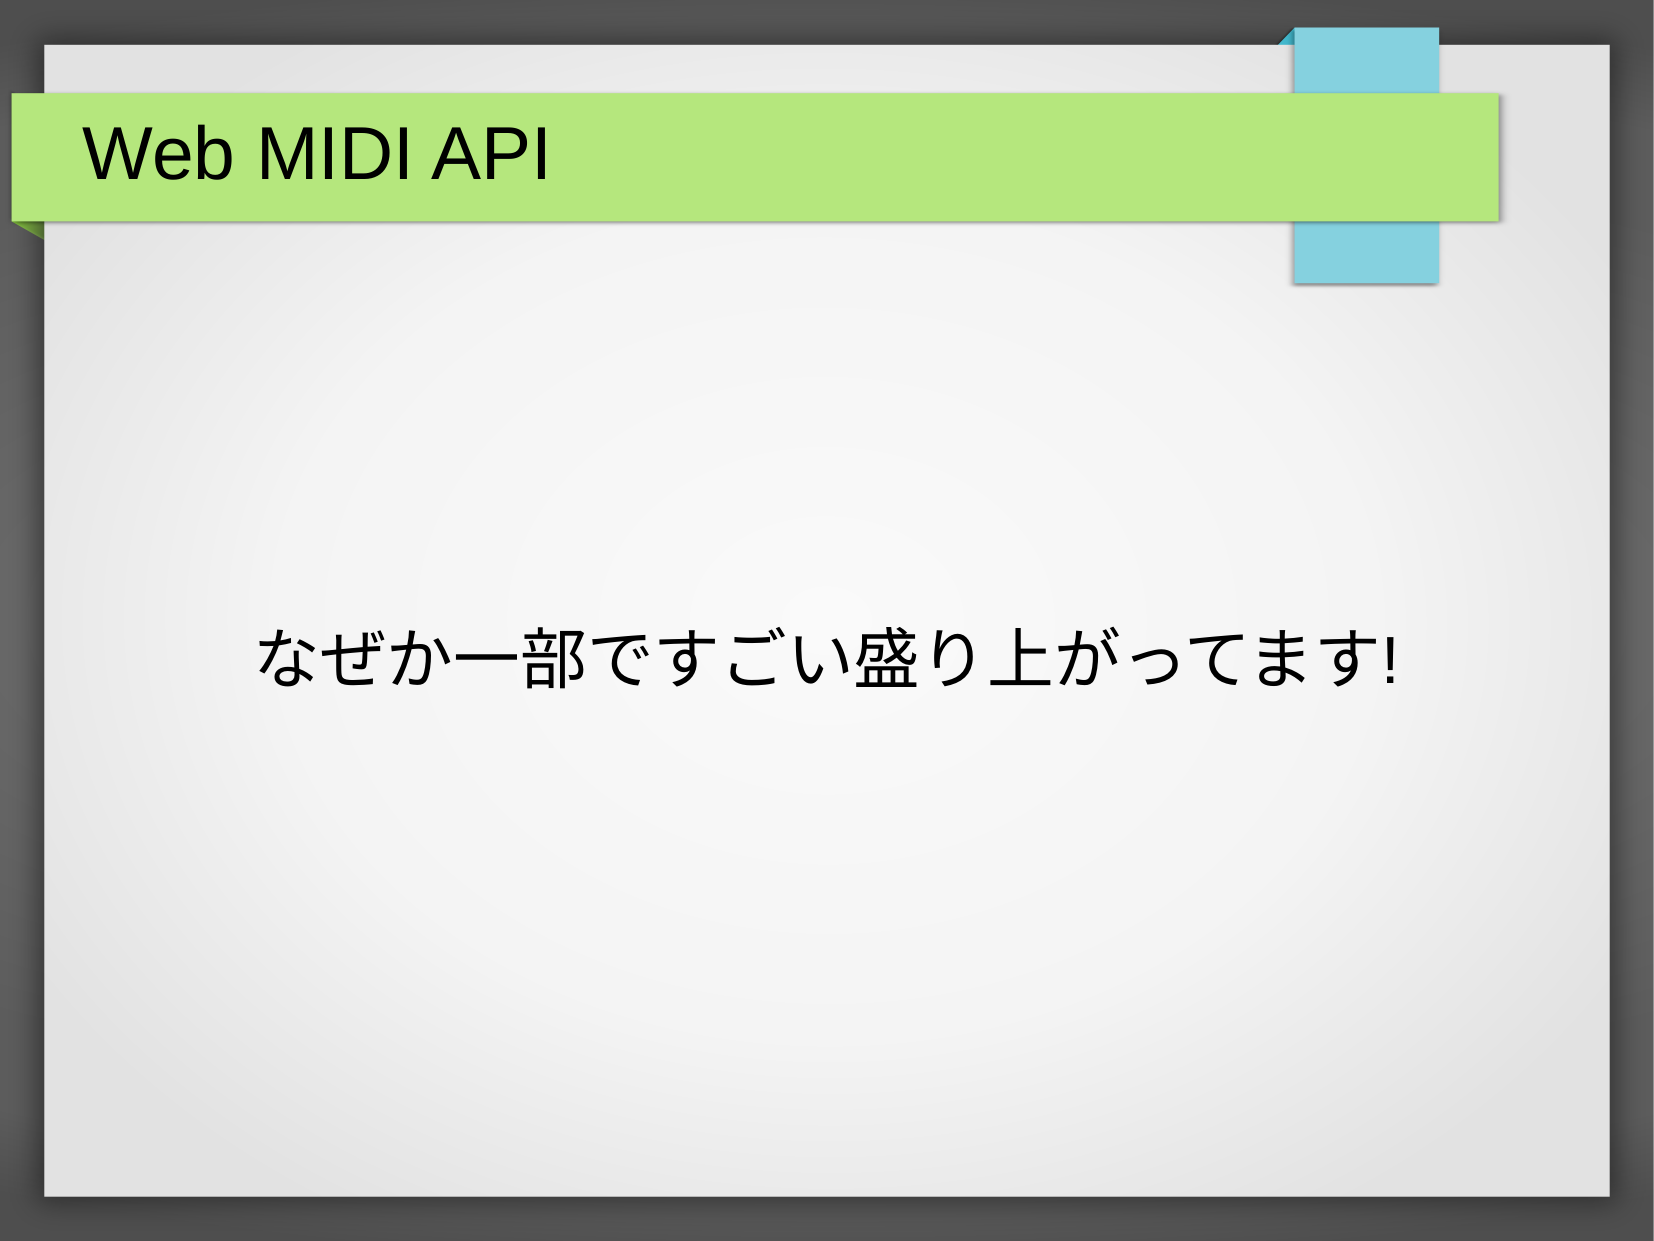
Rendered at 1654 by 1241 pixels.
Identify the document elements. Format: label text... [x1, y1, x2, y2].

picture [0, 0, 1654, 1241]
title Web MIDI API [82, 94, 1264, 213]
subtitle なぜか一部ですごい盛り上がってます! [82, 295, 1571, 1015]
